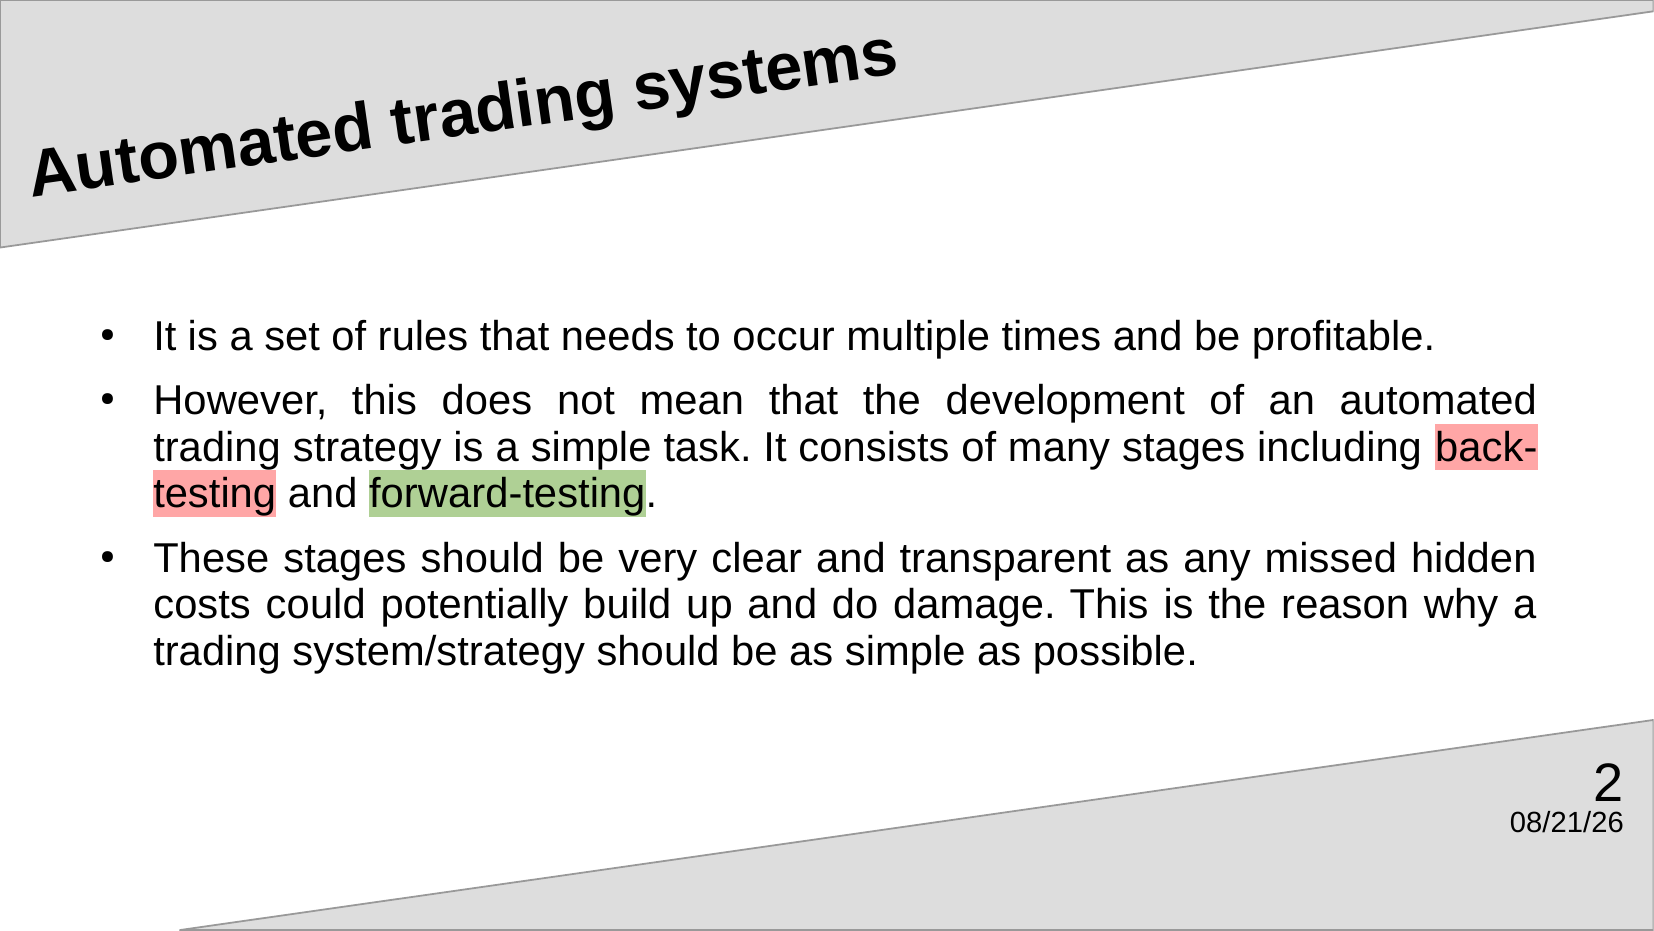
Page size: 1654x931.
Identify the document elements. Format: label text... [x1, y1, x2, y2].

list It is a set of rules that needs to occur multiple times and be profitable. However, this does not mean that the development of an automated trading strategy is a simple task. It consists of many stages including back-testing and forward-testing. These stages should be very clear and transparent as any missed hidden costs could potentially build up and do damage. This is the reason why a trading system/strategy should be as simple as possible. [82, 248, 1538, 789]
title Automated trading systems [16, 0, 1501, 252]
